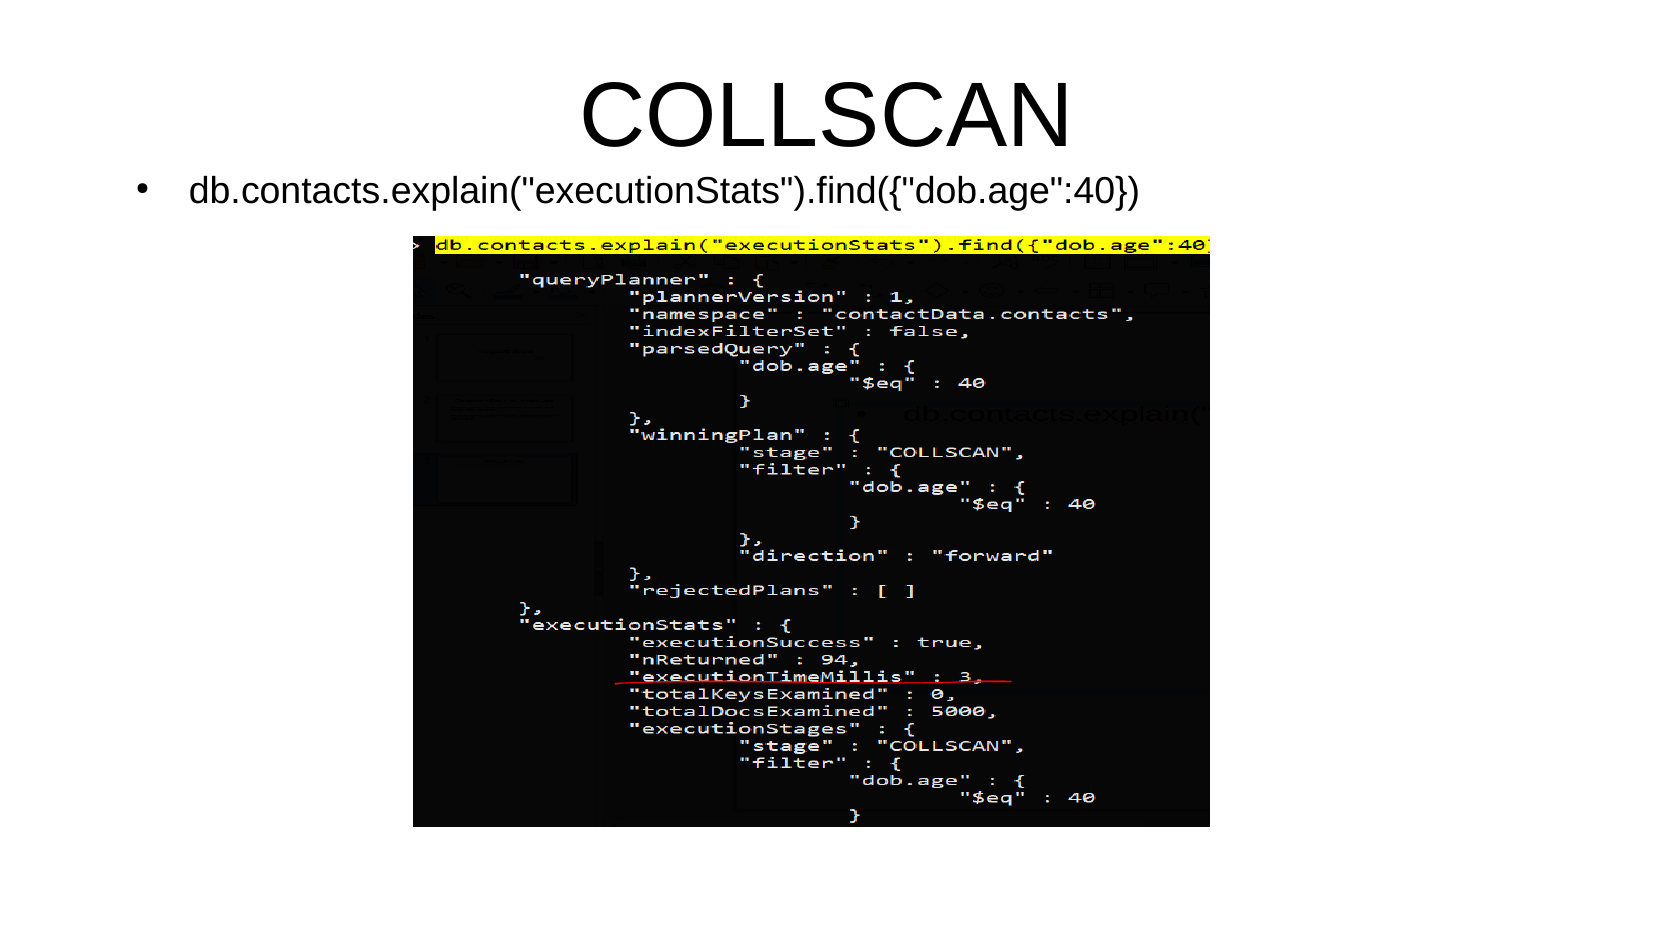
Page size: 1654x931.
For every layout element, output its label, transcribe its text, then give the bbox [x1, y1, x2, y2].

title COLLSCAN [82, 37, 1571, 193]
list db.contacts.explain("executionStats").find({"dob.age":40}) [118, 169, 1607, 709]
picture [413, 236, 1210, 827]
